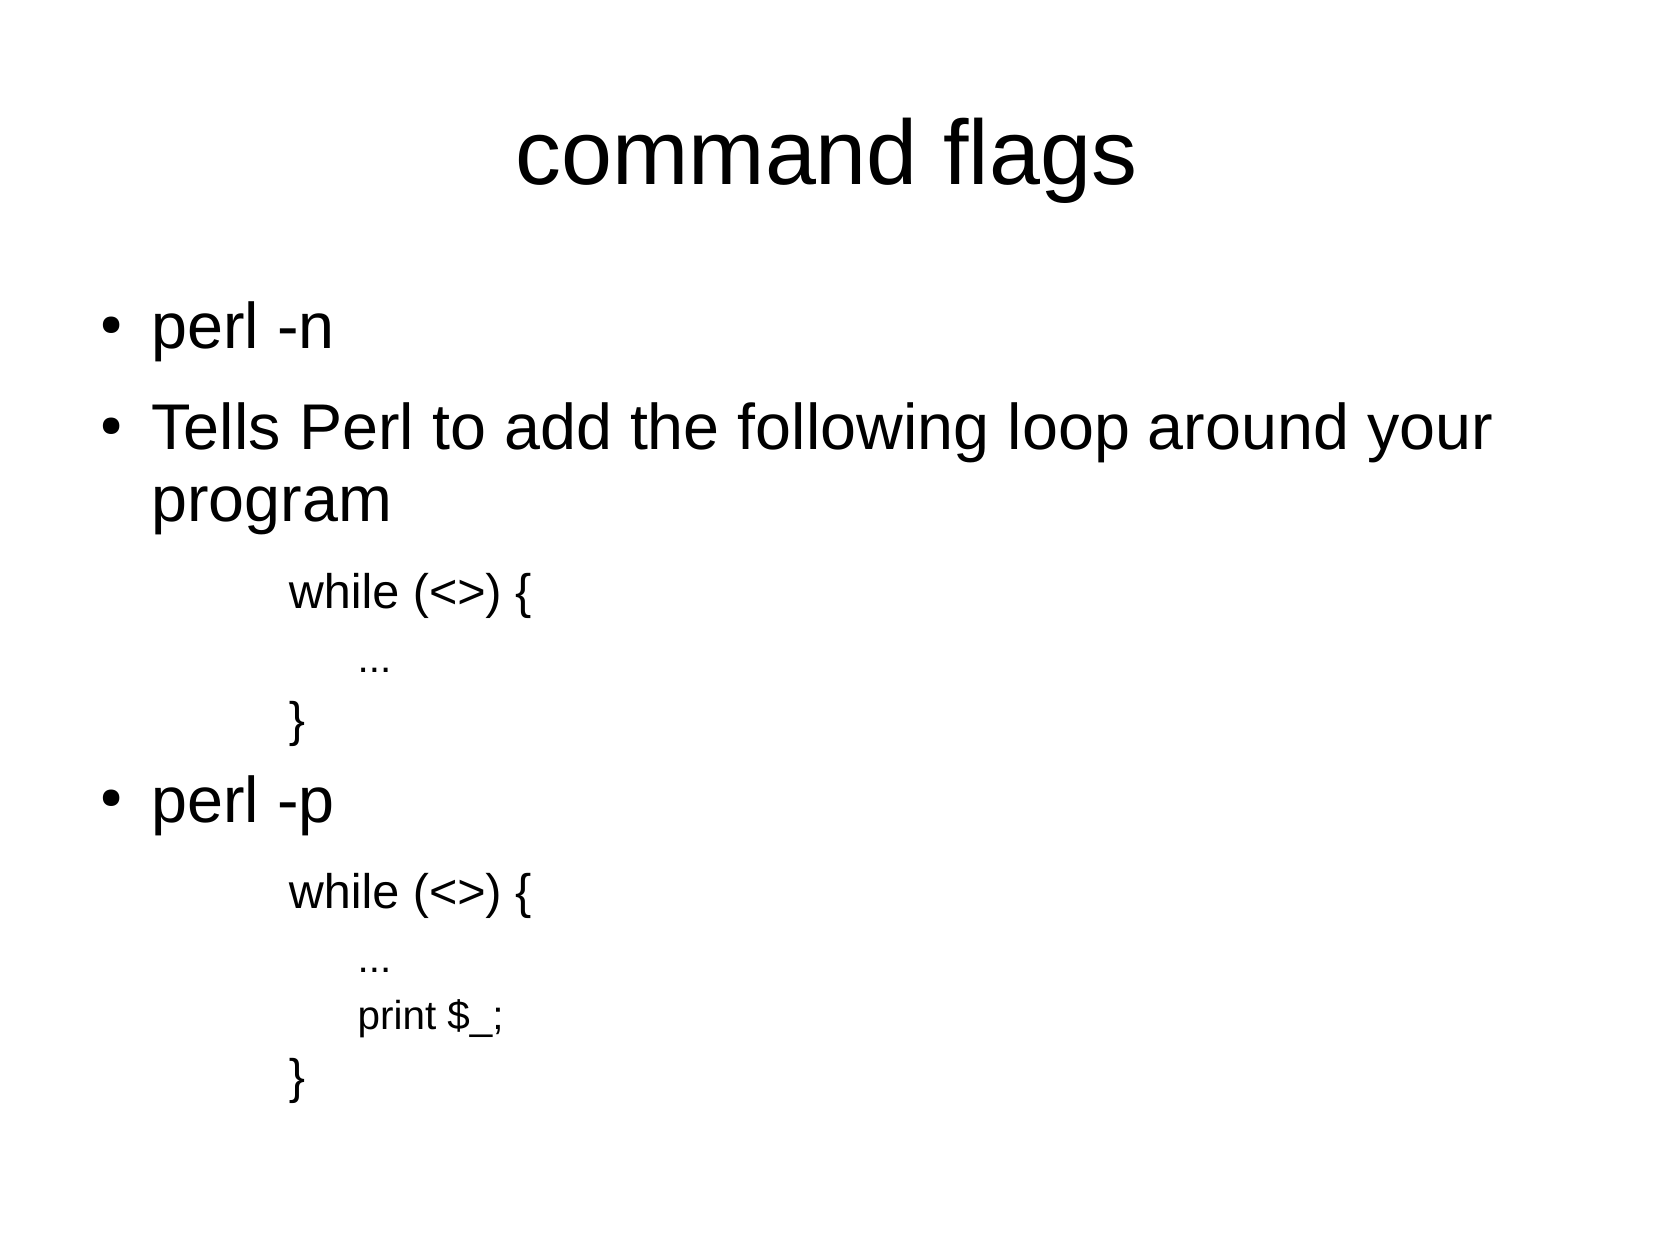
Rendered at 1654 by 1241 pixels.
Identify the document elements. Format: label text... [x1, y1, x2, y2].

title command flags [82, 49, 1571, 257]
list perl -n Tells Perl to add the following loop around your program while (<>) { ... } perl -p while (<>) { ... print $_; } [82, 290, 1571, 1109]
